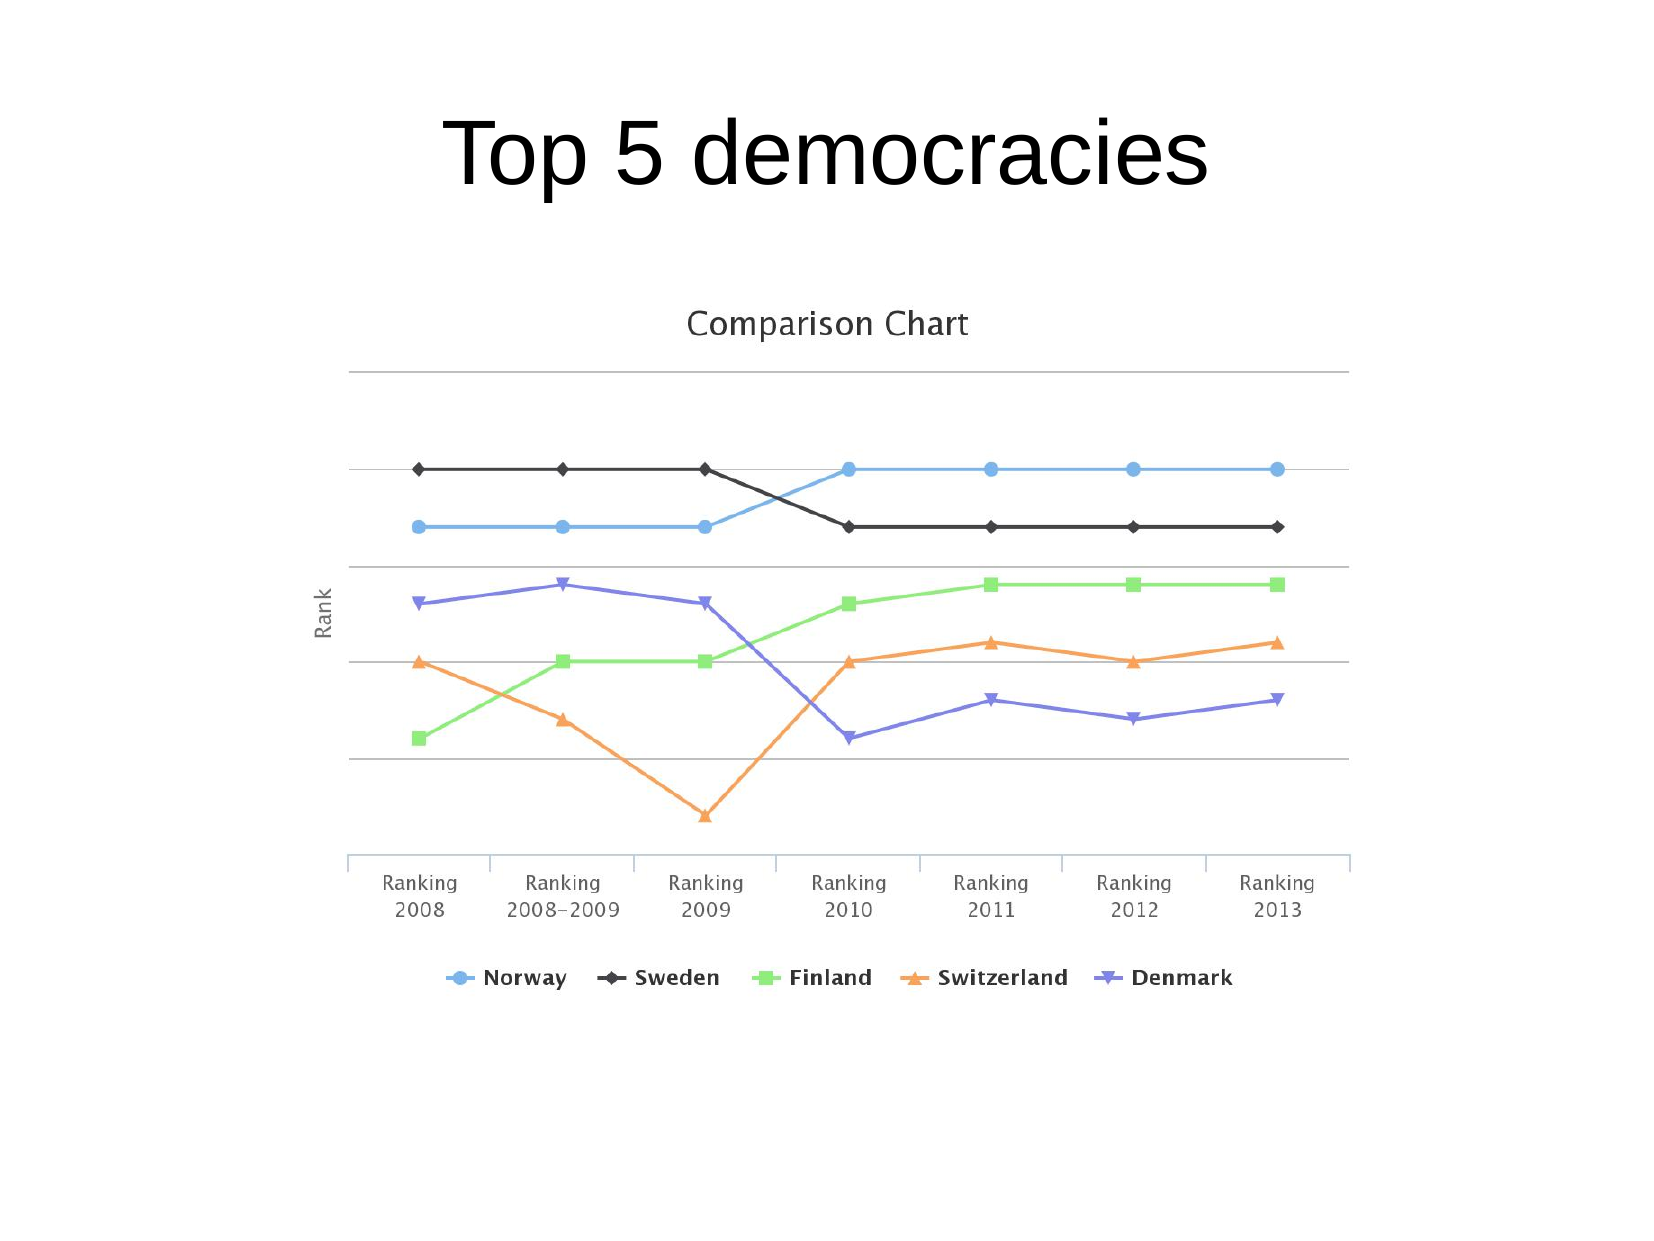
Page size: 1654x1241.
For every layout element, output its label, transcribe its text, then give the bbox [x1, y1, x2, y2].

picture [287, 290, 1367, 1010]
title Top 5 democracies [82, 49, 1571, 257]
